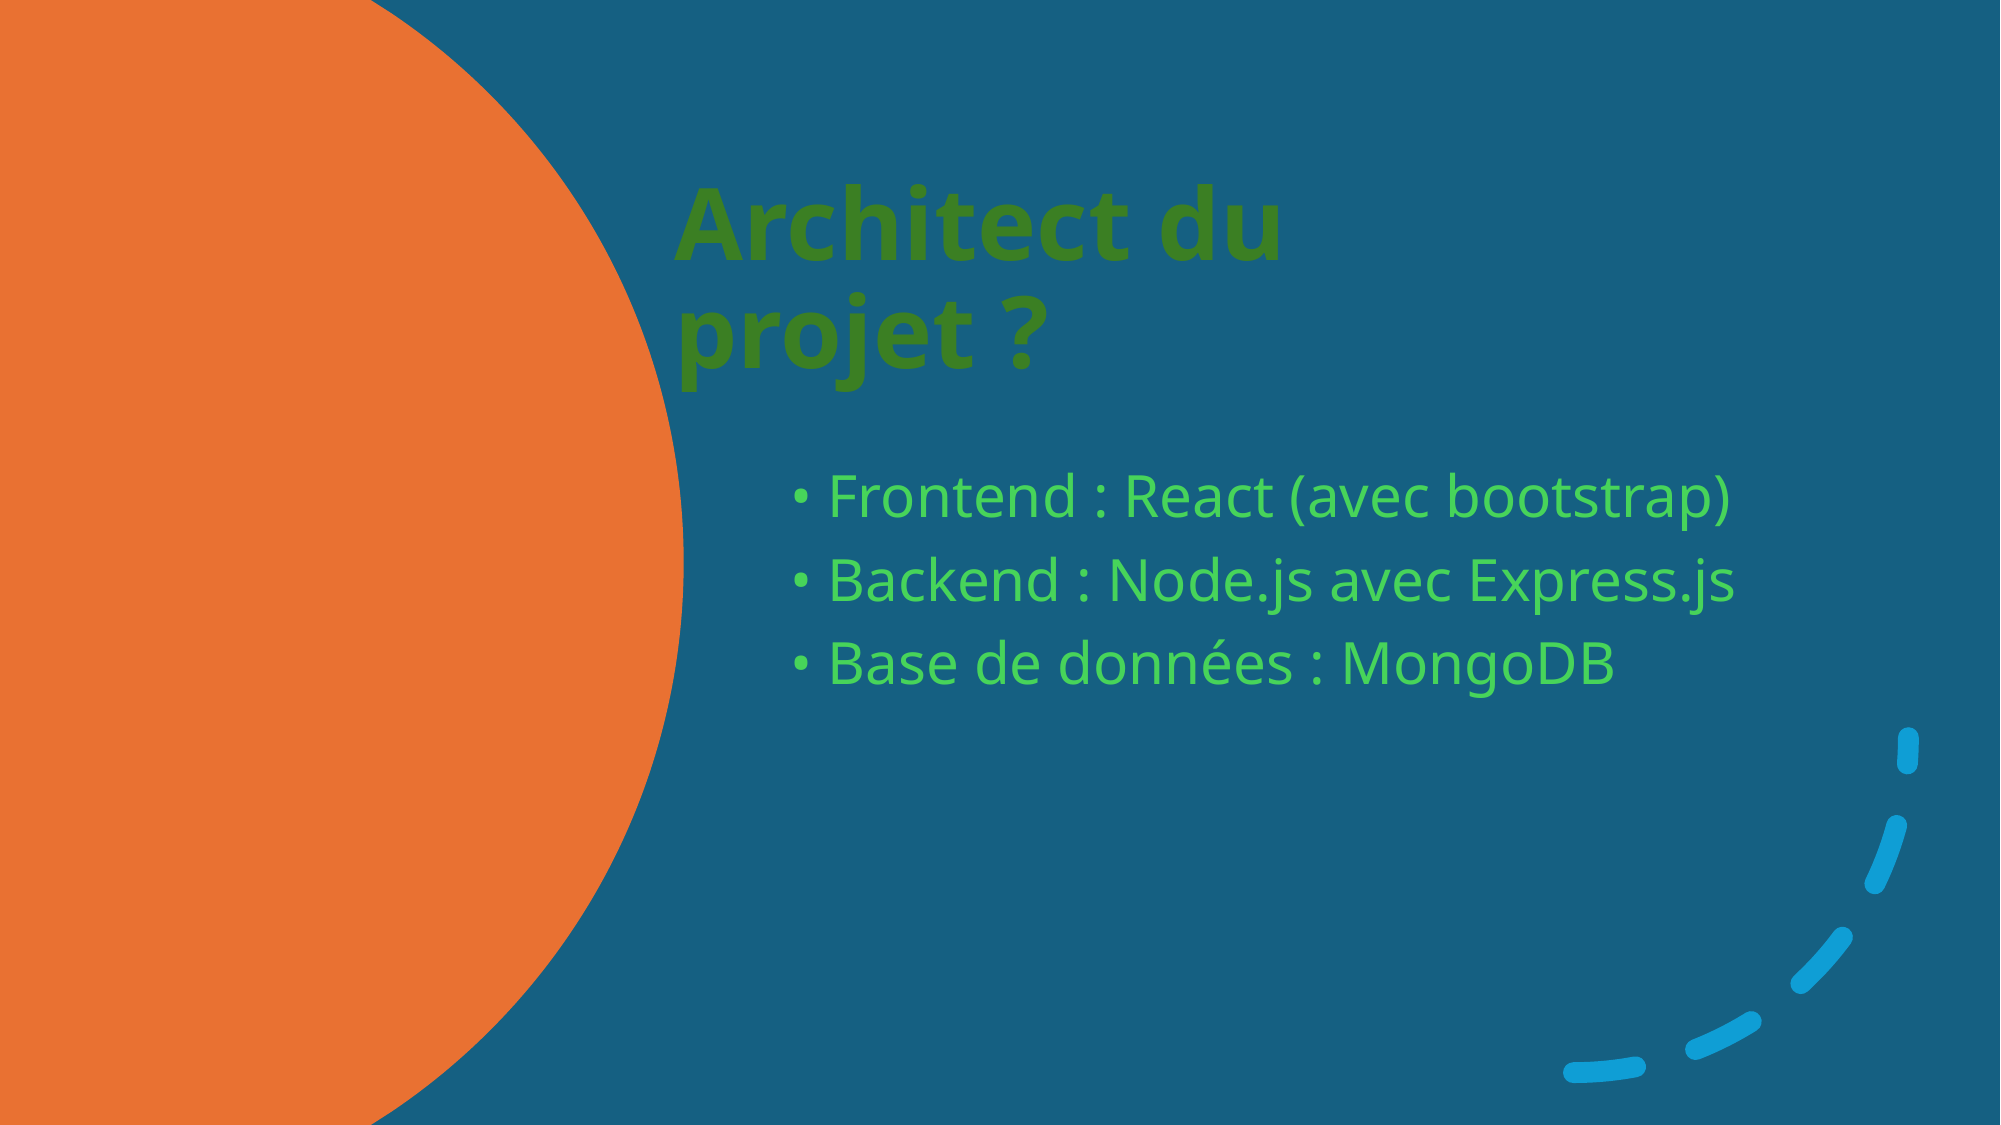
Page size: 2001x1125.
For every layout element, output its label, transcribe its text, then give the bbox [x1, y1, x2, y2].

list • Frontend : React (avec bootstrap) • Backend : Node.js avec Express.js • Base de données : MongoDB [775, 155, 1909, 1073]
title Architect du projet ? [659, 0, 1698, 648]
text_box [0, 0, 2000, 1125]
